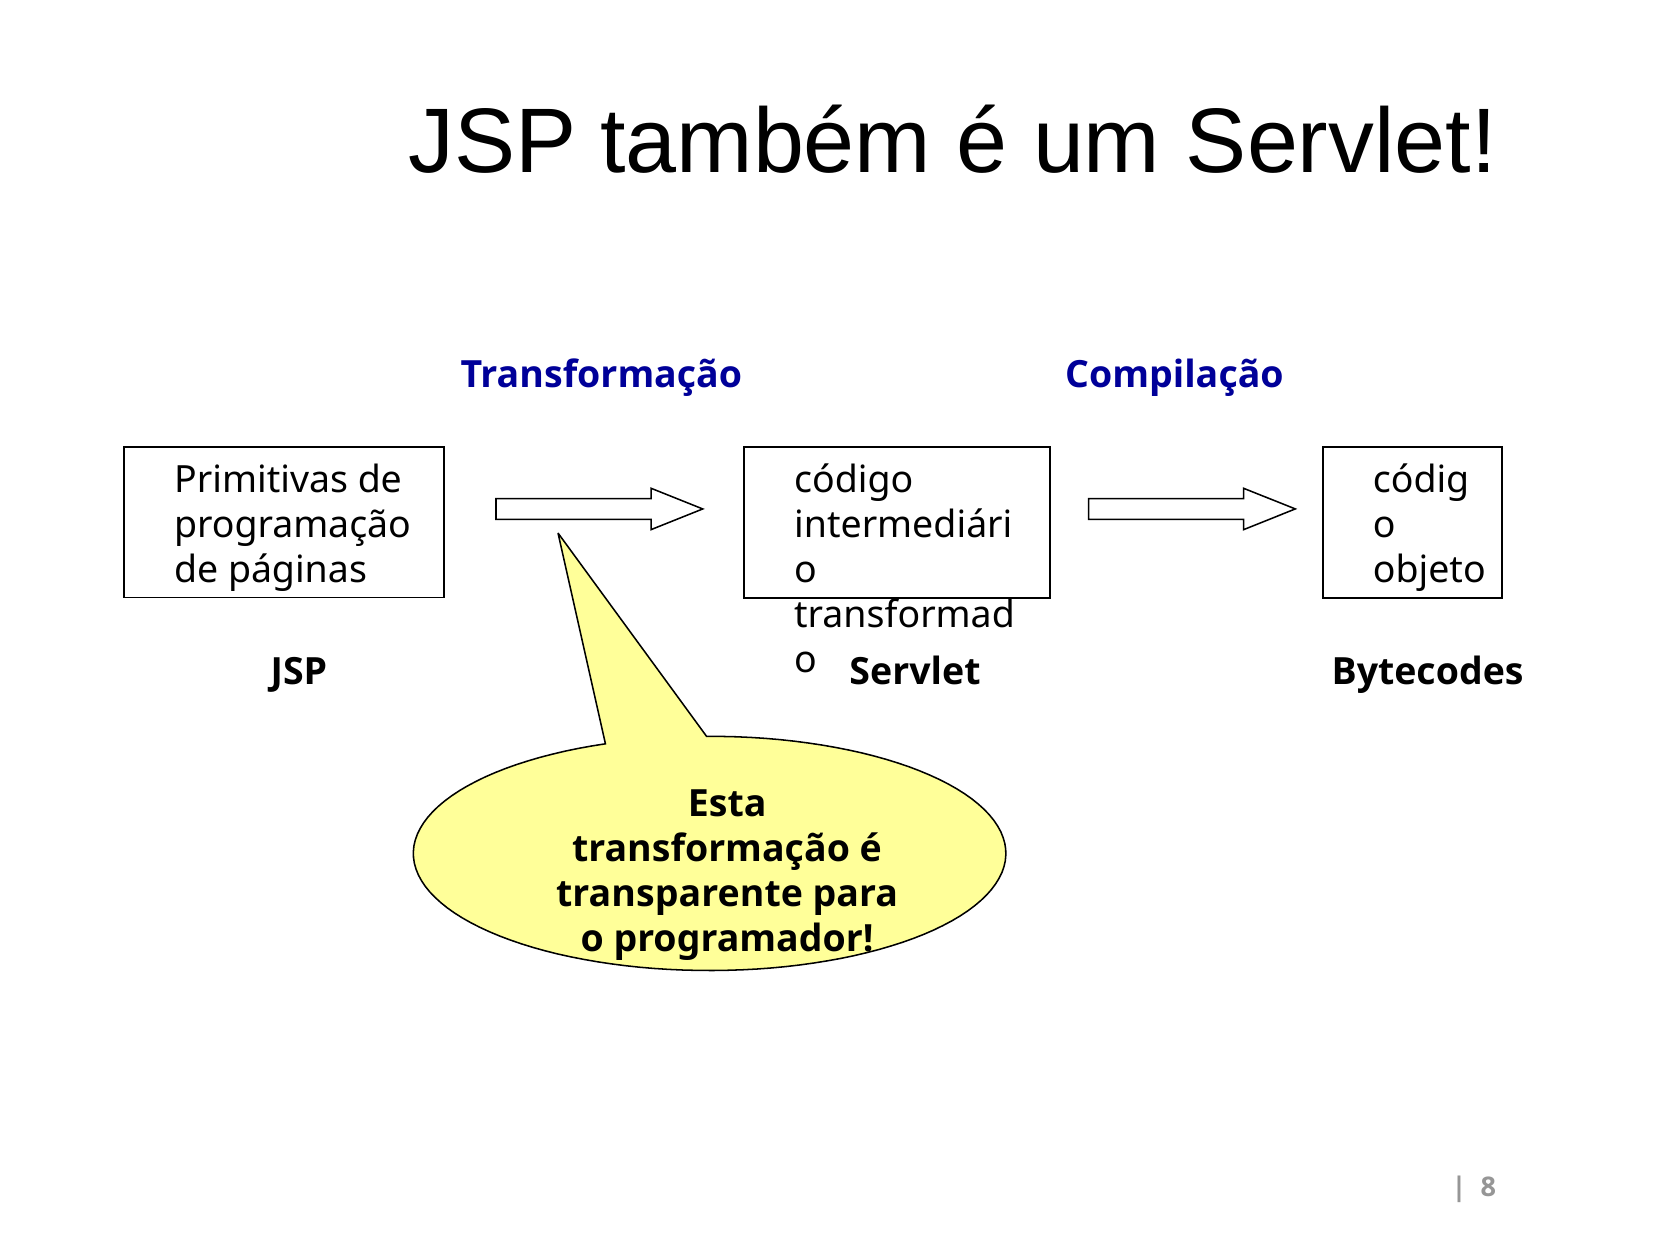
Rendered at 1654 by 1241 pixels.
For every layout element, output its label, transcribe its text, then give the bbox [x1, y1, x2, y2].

text_box código objeto [1322, 446, 1503, 598]
text_box Esta transformação é transparente para o programador! [413, 533, 1006, 971]
text_box | <número> [711, 1162, 1511, 1217]
text_box Transformação [445, 342, 758, 403]
text_box Bytecodes [1281, 639, 1571, 701]
text_box JSP [220, 639, 359, 701]
text_box código intermediário transformado [743, 446, 1051, 598]
title JSP também é um Servlet! [234, 0, 1640, 198]
text_box Servlet [799, 639, 1048, 701]
text_box Compilação [1050, 342, 1299, 403]
text_box Primitivas de programação de páginas [123, 446, 444, 598]
